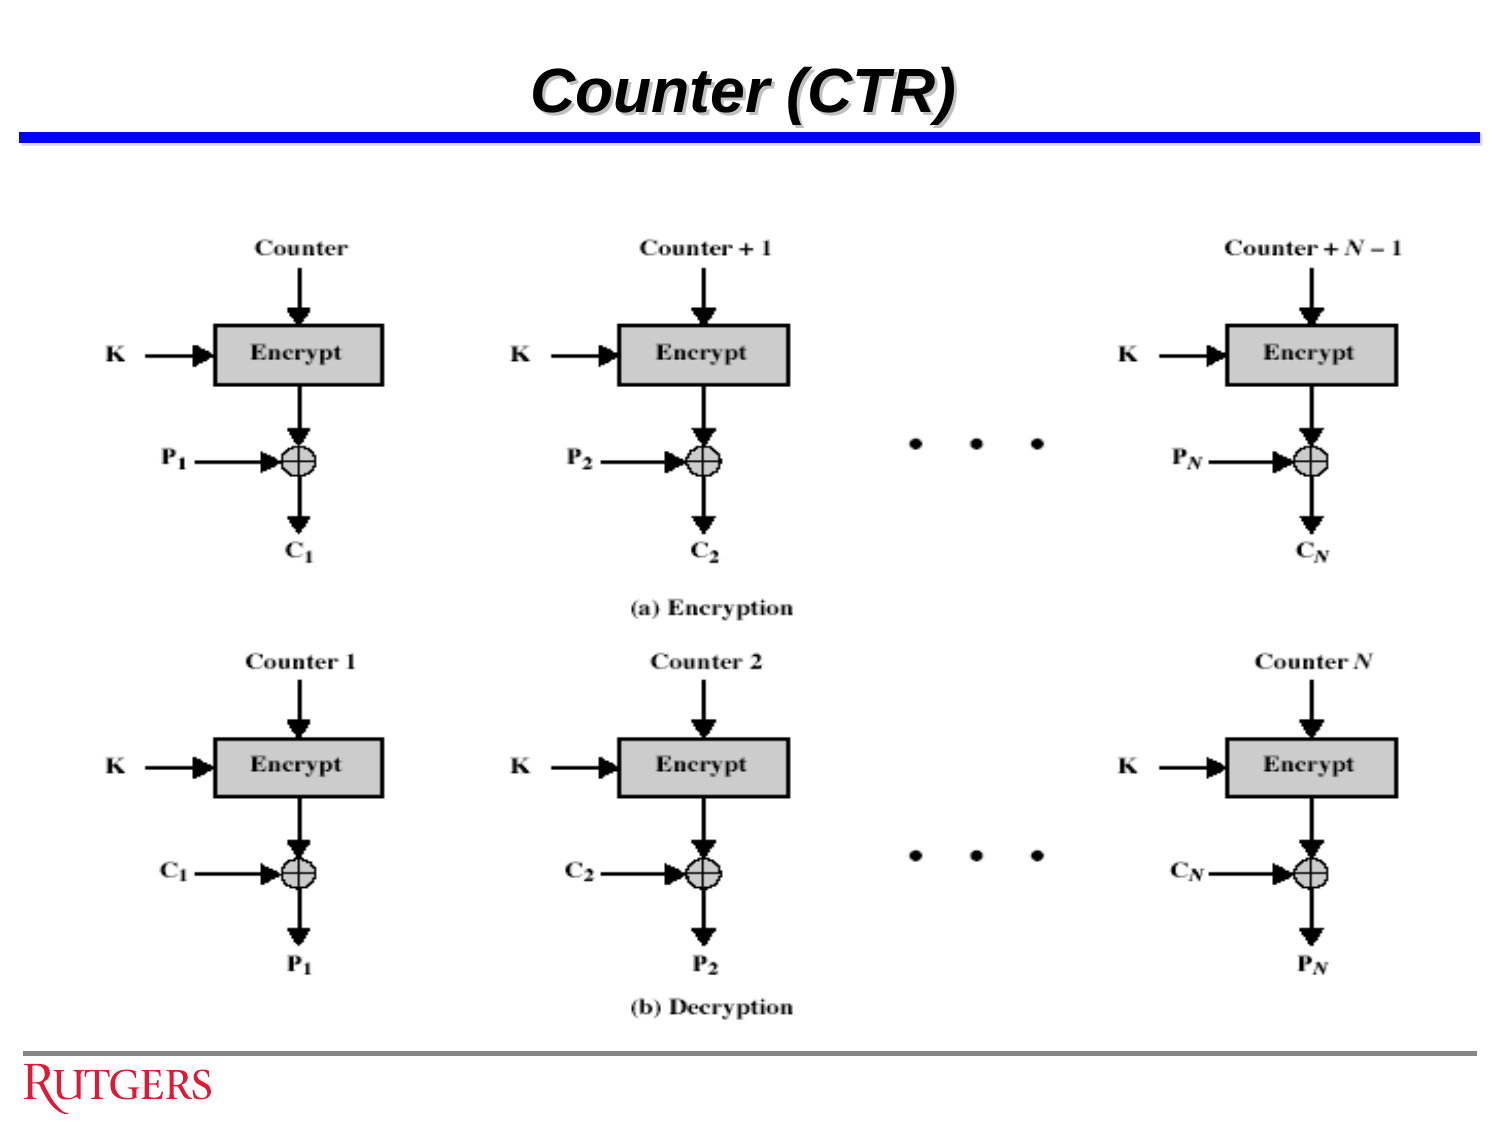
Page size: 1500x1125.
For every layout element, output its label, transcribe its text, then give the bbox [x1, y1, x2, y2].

picture [55, 209, 1438, 1038]
title Counter (CTR) [62, 37, 1426, 133]
